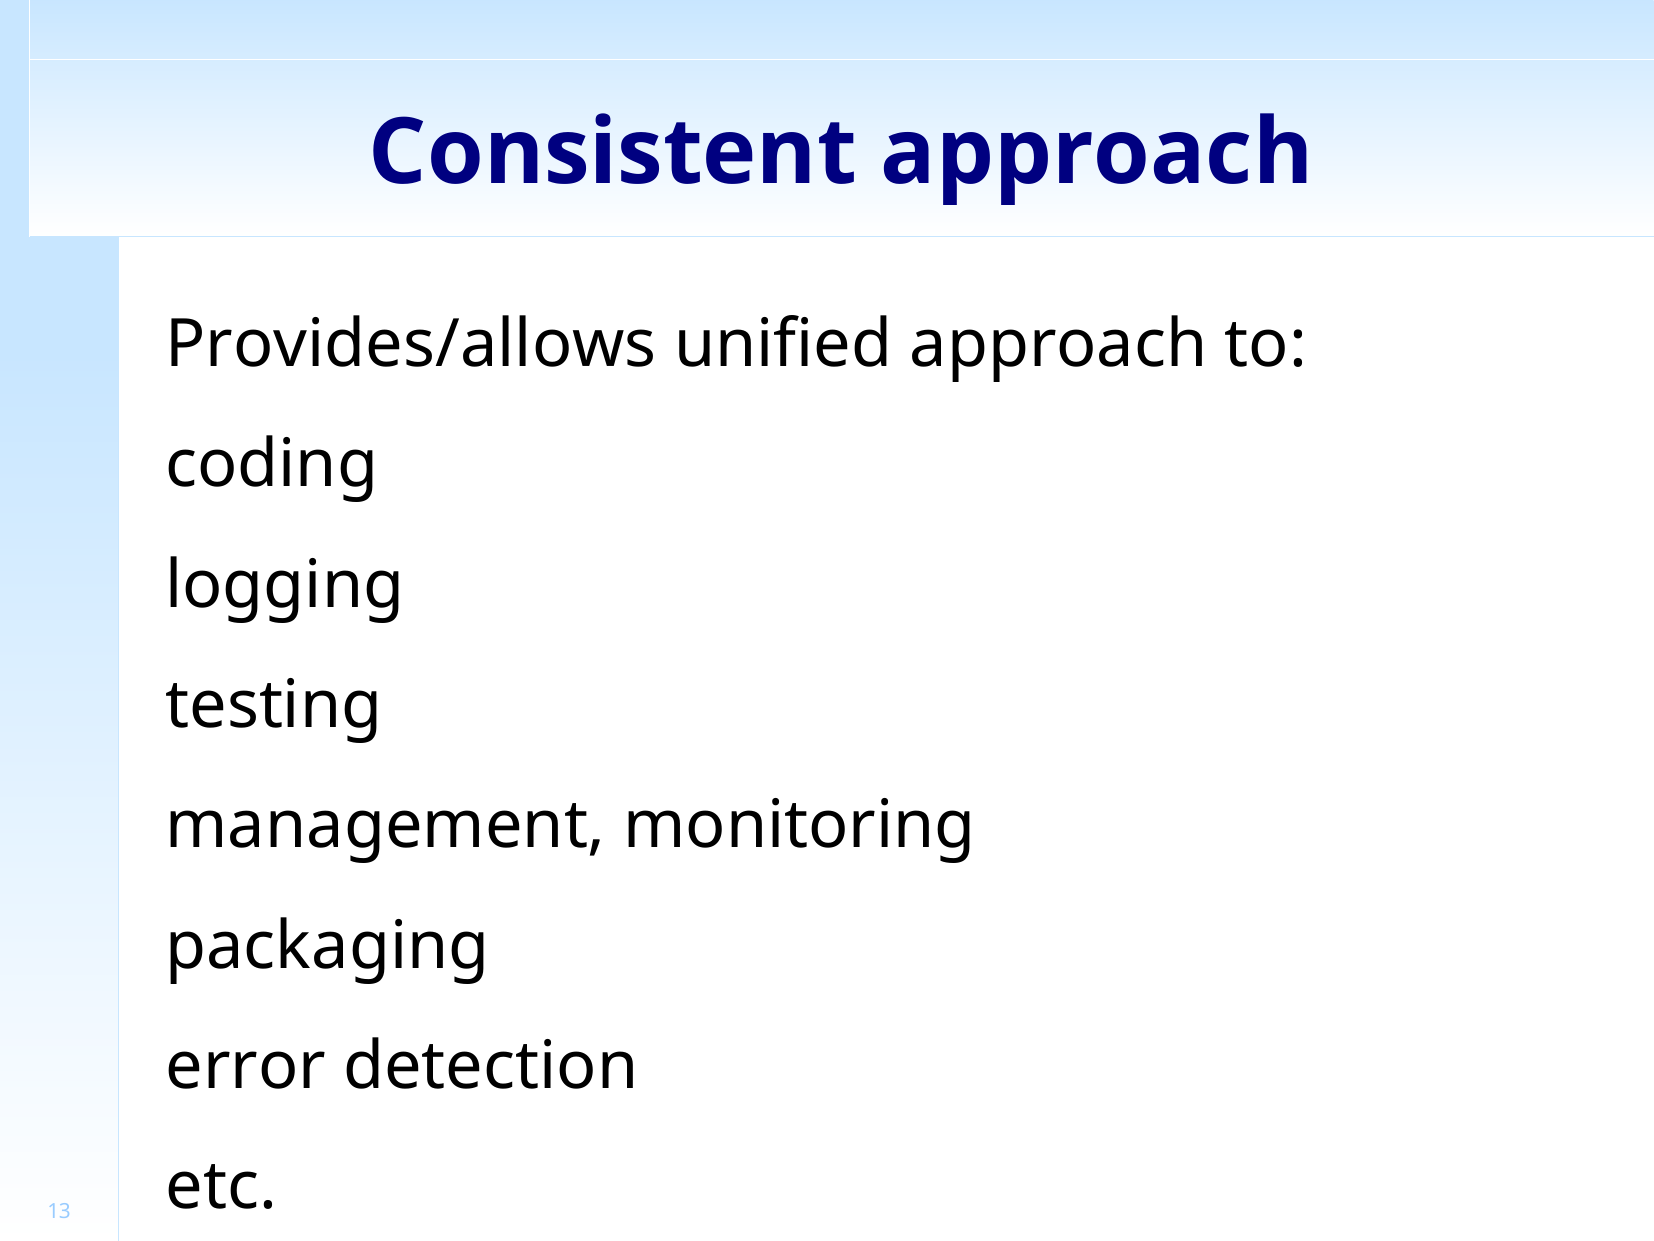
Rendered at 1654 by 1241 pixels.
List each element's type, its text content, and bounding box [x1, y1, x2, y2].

title Consistent approach [29, 59, 1654, 237]
list Provides/allows unified approach to: coding logging testing management, monitoring packaging error detection etc. [147, 295, 1625, 1182]
